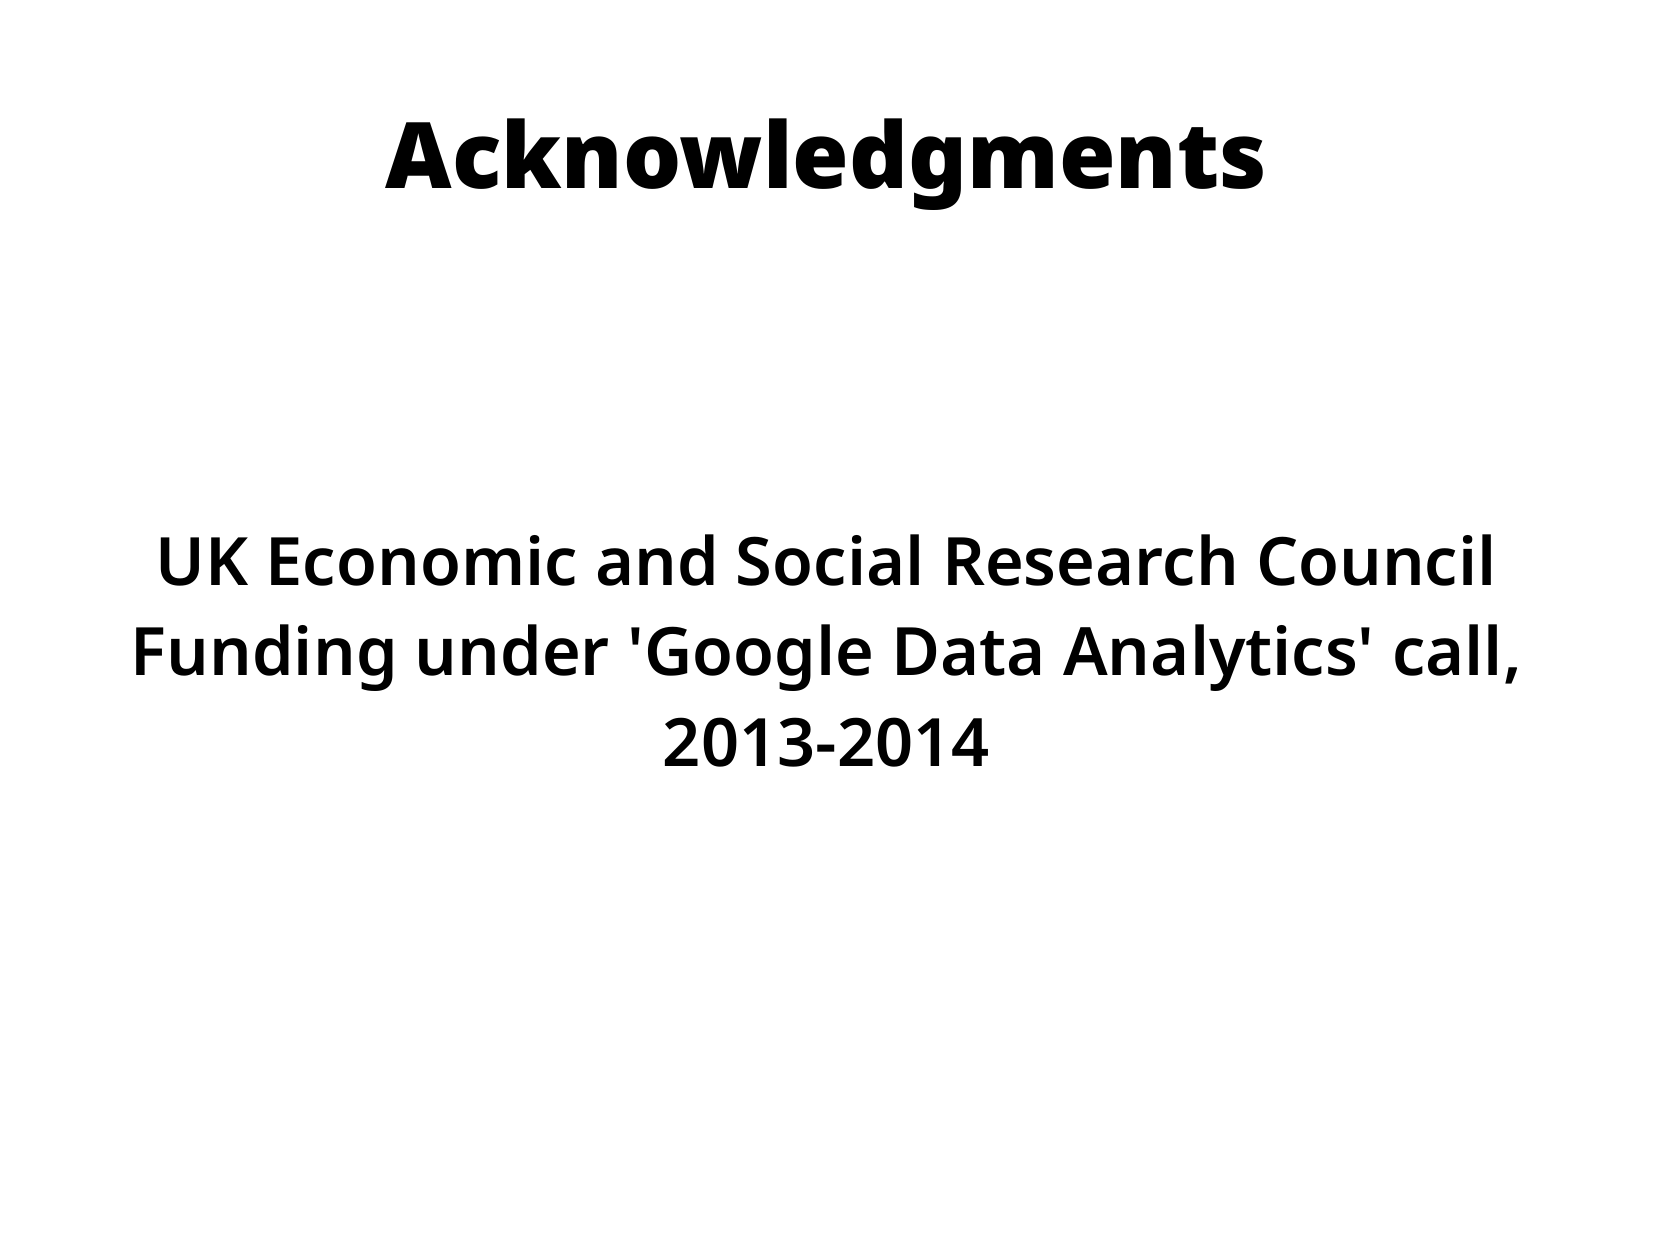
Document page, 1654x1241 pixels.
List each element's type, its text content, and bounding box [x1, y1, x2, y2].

subtitle UK Economic and Social Research Council Funding under 'Google Data Analytics' call, 2013-2014 [82, 290, 1571, 1010]
title Acknowledgments [82, 49, 1571, 257]
